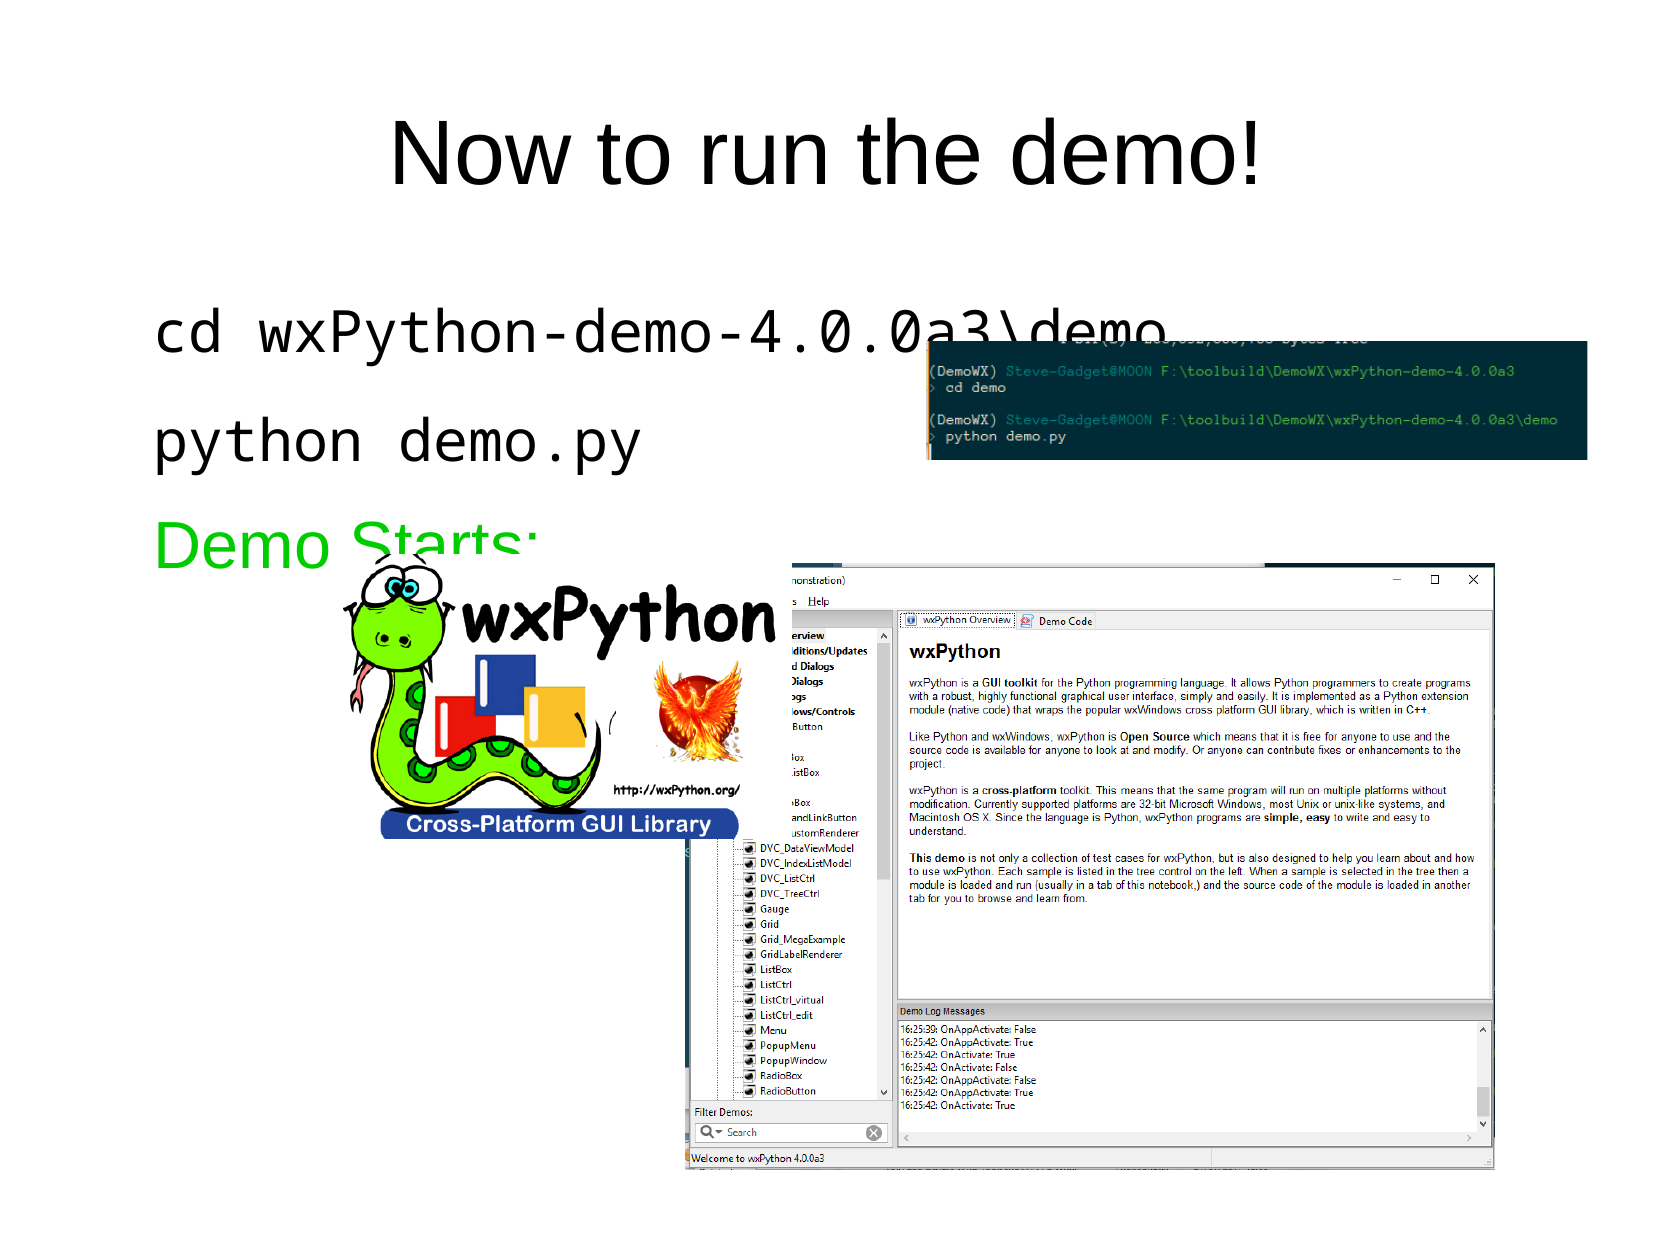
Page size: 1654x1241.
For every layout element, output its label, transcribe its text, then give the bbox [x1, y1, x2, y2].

list cd wxPython-demo-4.0.0a3\demo python demo.py Demo Starts: [82, 290, 1571, 1010]
picture [973, 431, 983, 440]
title Now to run the demo! [82, 49, 1571, 257]
picture [1457, 415, 1462, 424]
picture [1378, 367, 1388, 375]
picture [944, 368, 965, 375]
picture [1280, 417, 1301, 424]
picture [944, 418, 965, 424]
picture [1529, 415, 1551, 424]
picture [982, 415, 987, 424]
picture [1489, 366, 1508, 375]
picture [1111, 416, 1116, 424]
picture [1305, 366, 1315, 375]
picture [1162, 366, 1168, 375]
picture [1305, 415, 1315, 424]
picture [337, 554, 1495, 1170]
picture [957, 435, 962, 443]
picture [1352, 366, 1357, 375]
picture [982, 366, 987, 375]
picture [1378, 415, 1383, 424]
picture [969, 367, 979, 375]
picture [1472, 366, 1479, 375]
picture [1472, 415, 1479, 423]
picture [1318, 366, 1323, 375]
picture [1361, 370, 1366, 378]
picture [1489, 415, 1508, 424]
picture [969, 415, 979, 424]
picture [977, 383, 1000, 391]
picture [1274, 366, 1301, 375]
picture [1417, 415, 1439, 424]
picture [938, 366, 943, 375]
picture [1417, 366, 1427, 375]
picture [926, 341, 934, 460]
picture [1430, 370, 1439, 375]
picture [1012, 431, 1034, 440]
